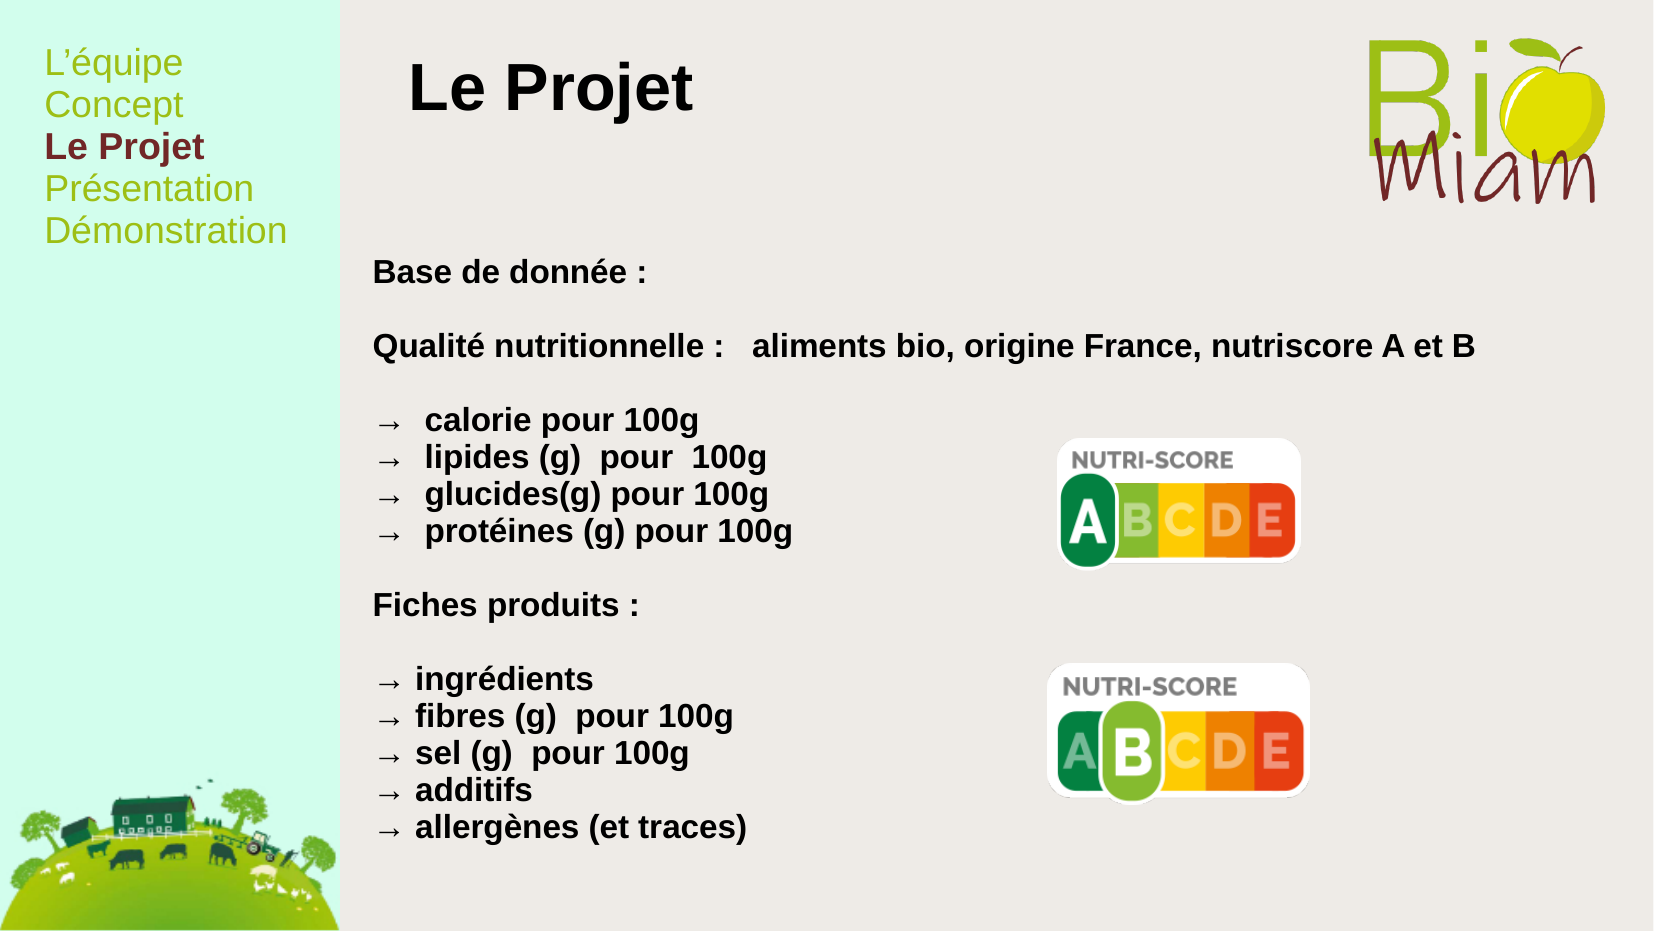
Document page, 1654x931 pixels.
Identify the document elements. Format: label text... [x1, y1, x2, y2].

text_box Le Projet [393, 42, 1198, 133]
picture [0, 0, 1654, 931]
text_box L’équipe Concept Le Projet Présentation Démonstration [29, 34, 327, 348]
text_box Base de donnée : Qualité nutritionnelle : aliments bio, origine France, nutriscore A et B → calorie pour 100g → lipides (g) pour 100g → glucides(g) pour 100g → protéines (g) pour 100g Fiches produits : → ingrédients → fibres (g) pour 100g → sel (g) pour 100g → additifs → allergènes (et traces) [372, 212, 1595, 846]
